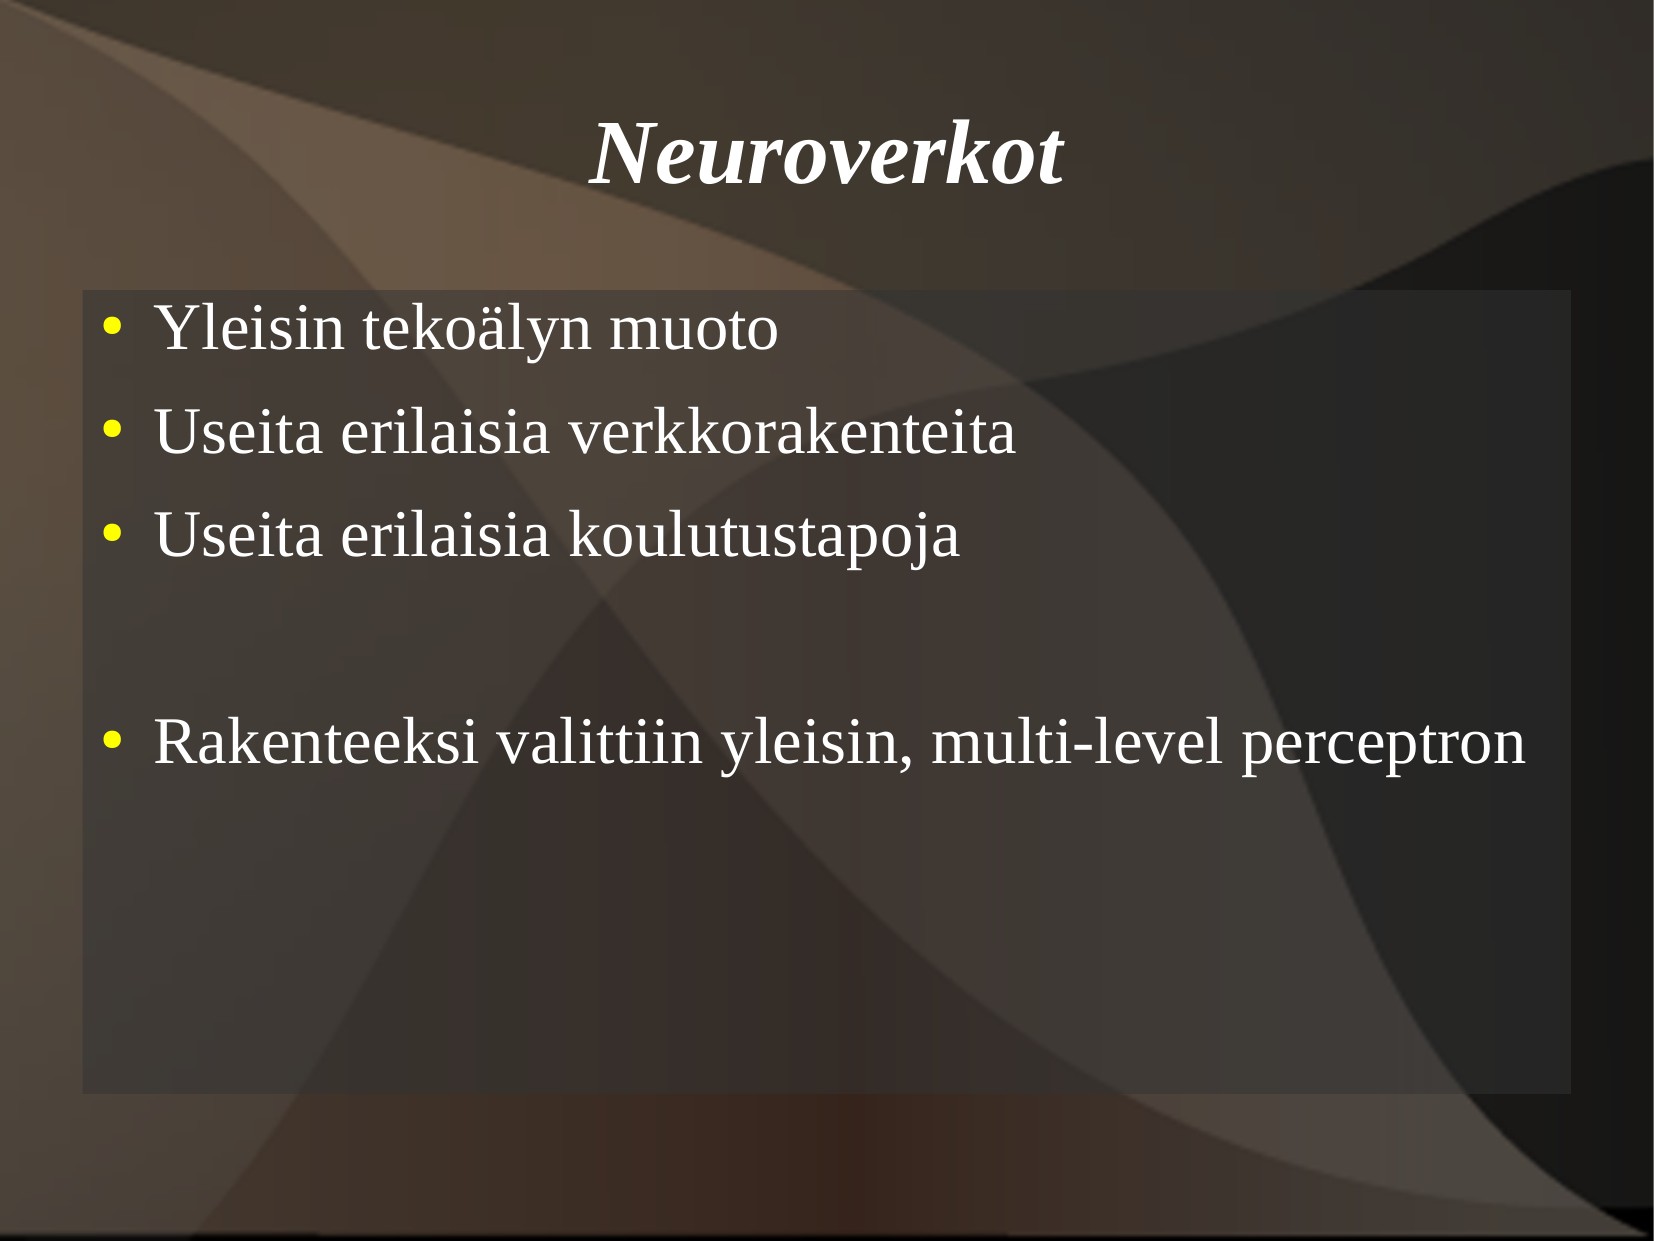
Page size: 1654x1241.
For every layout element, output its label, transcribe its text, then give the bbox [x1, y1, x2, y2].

title Neuroverkot [82, 56, 1571, 250]
list Yleisin tekoälyn muoto Useita erilaisia verkkorakenteita Useita erilaisia koulutustapoja Rakenteeksi valittiin yleisin, multi-level perceptron [82, 290, 1571, 1094]
picture [0, 0, 1654, 1241]
